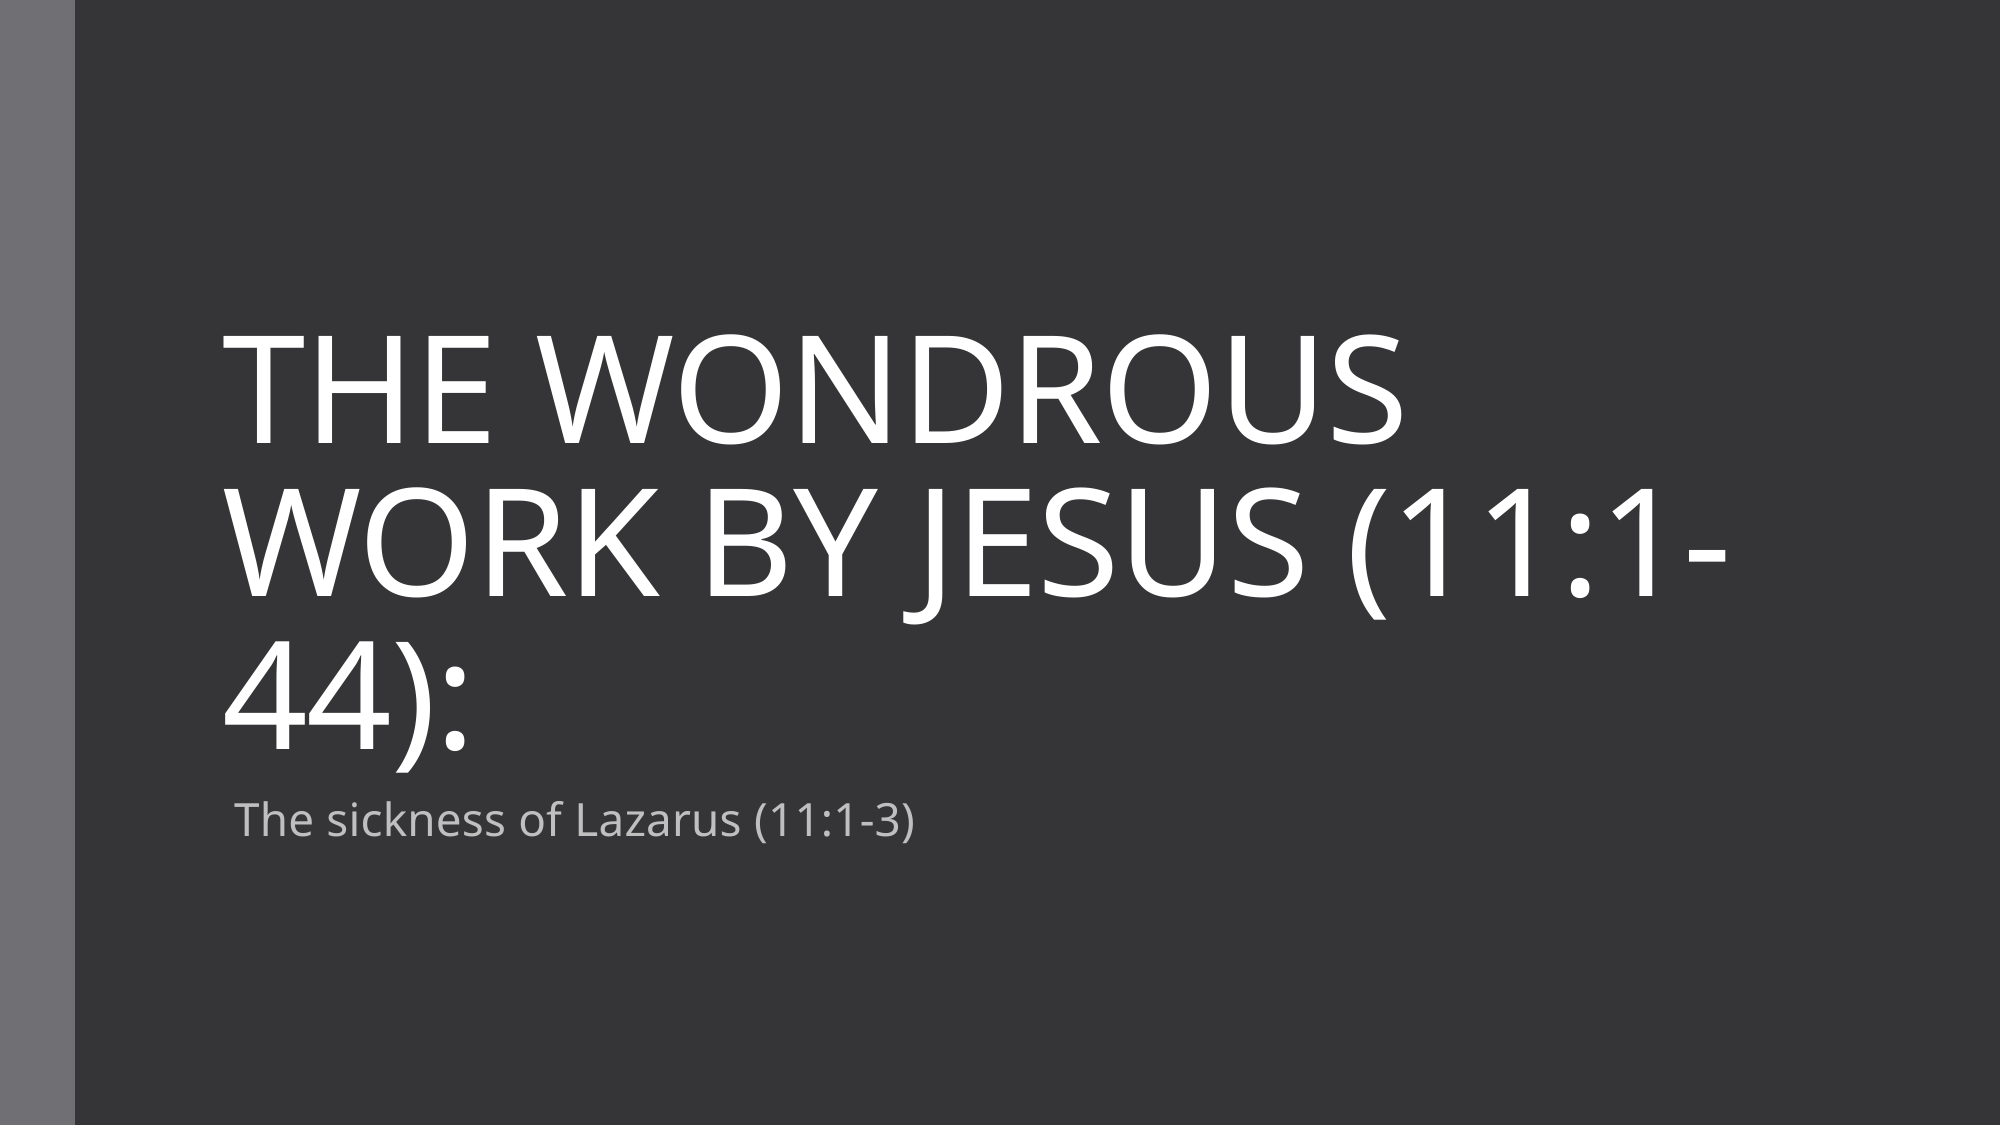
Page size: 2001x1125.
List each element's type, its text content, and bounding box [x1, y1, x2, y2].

subtitle The sickness of Lazarus (11:1-3) [206, 787, 1752, 1066]
title THE WONDROUS WORK BY JESUS (11:1-44): [206, 124, 1752, 787]
